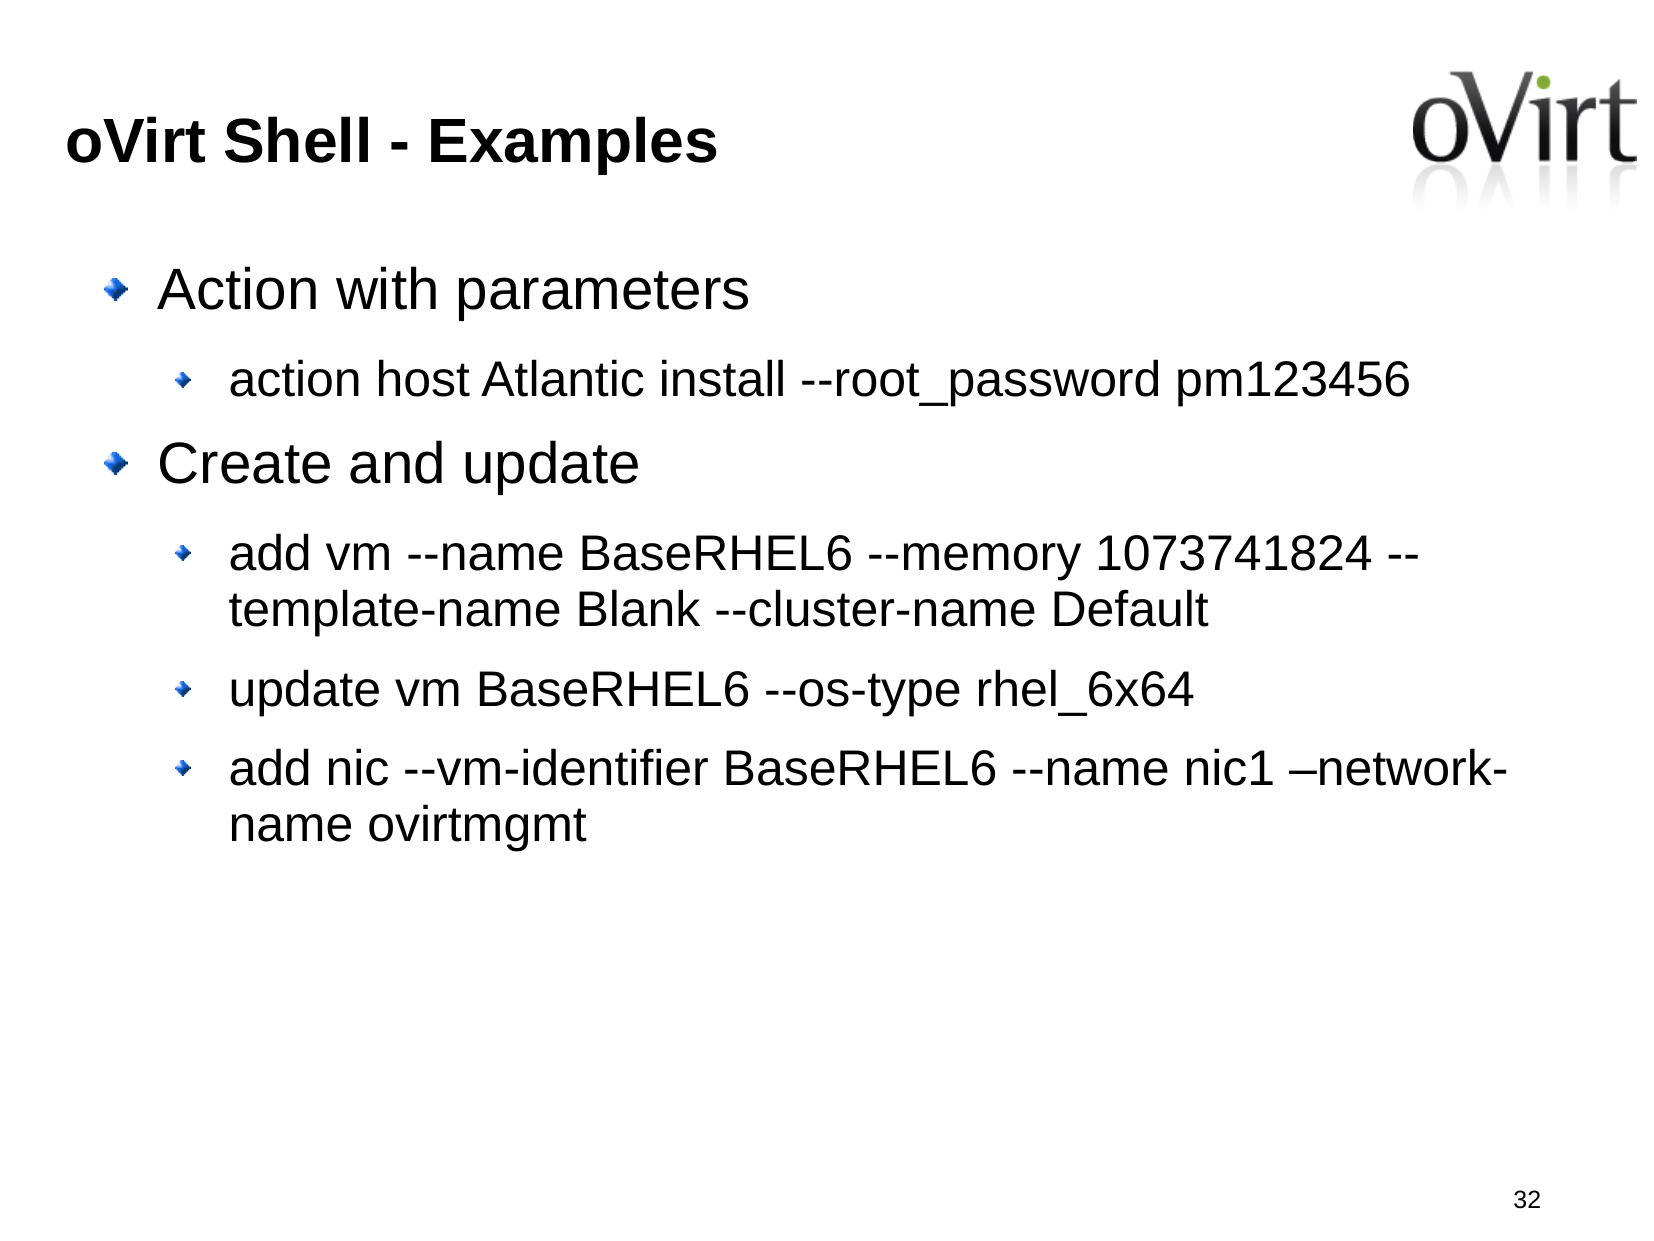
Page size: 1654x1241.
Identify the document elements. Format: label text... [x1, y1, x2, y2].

picture [1413, 63, 1637, 212]
list Action with parameters action host Atlantic install --root_password pm123456 Create and update add vm --name BaseRHEL6 --memory 1073741824 --template-name Blank --cluster-name Default update vm BaseRHEL6 --os-type rhel_6x64 add nic --vm-identifier BaseRHEL6 --name nic1 –network-name ovirtmgmt [86, 257, 1576, 1013]
title oVirt Shell - Examples [65, 90, 760, 192]
